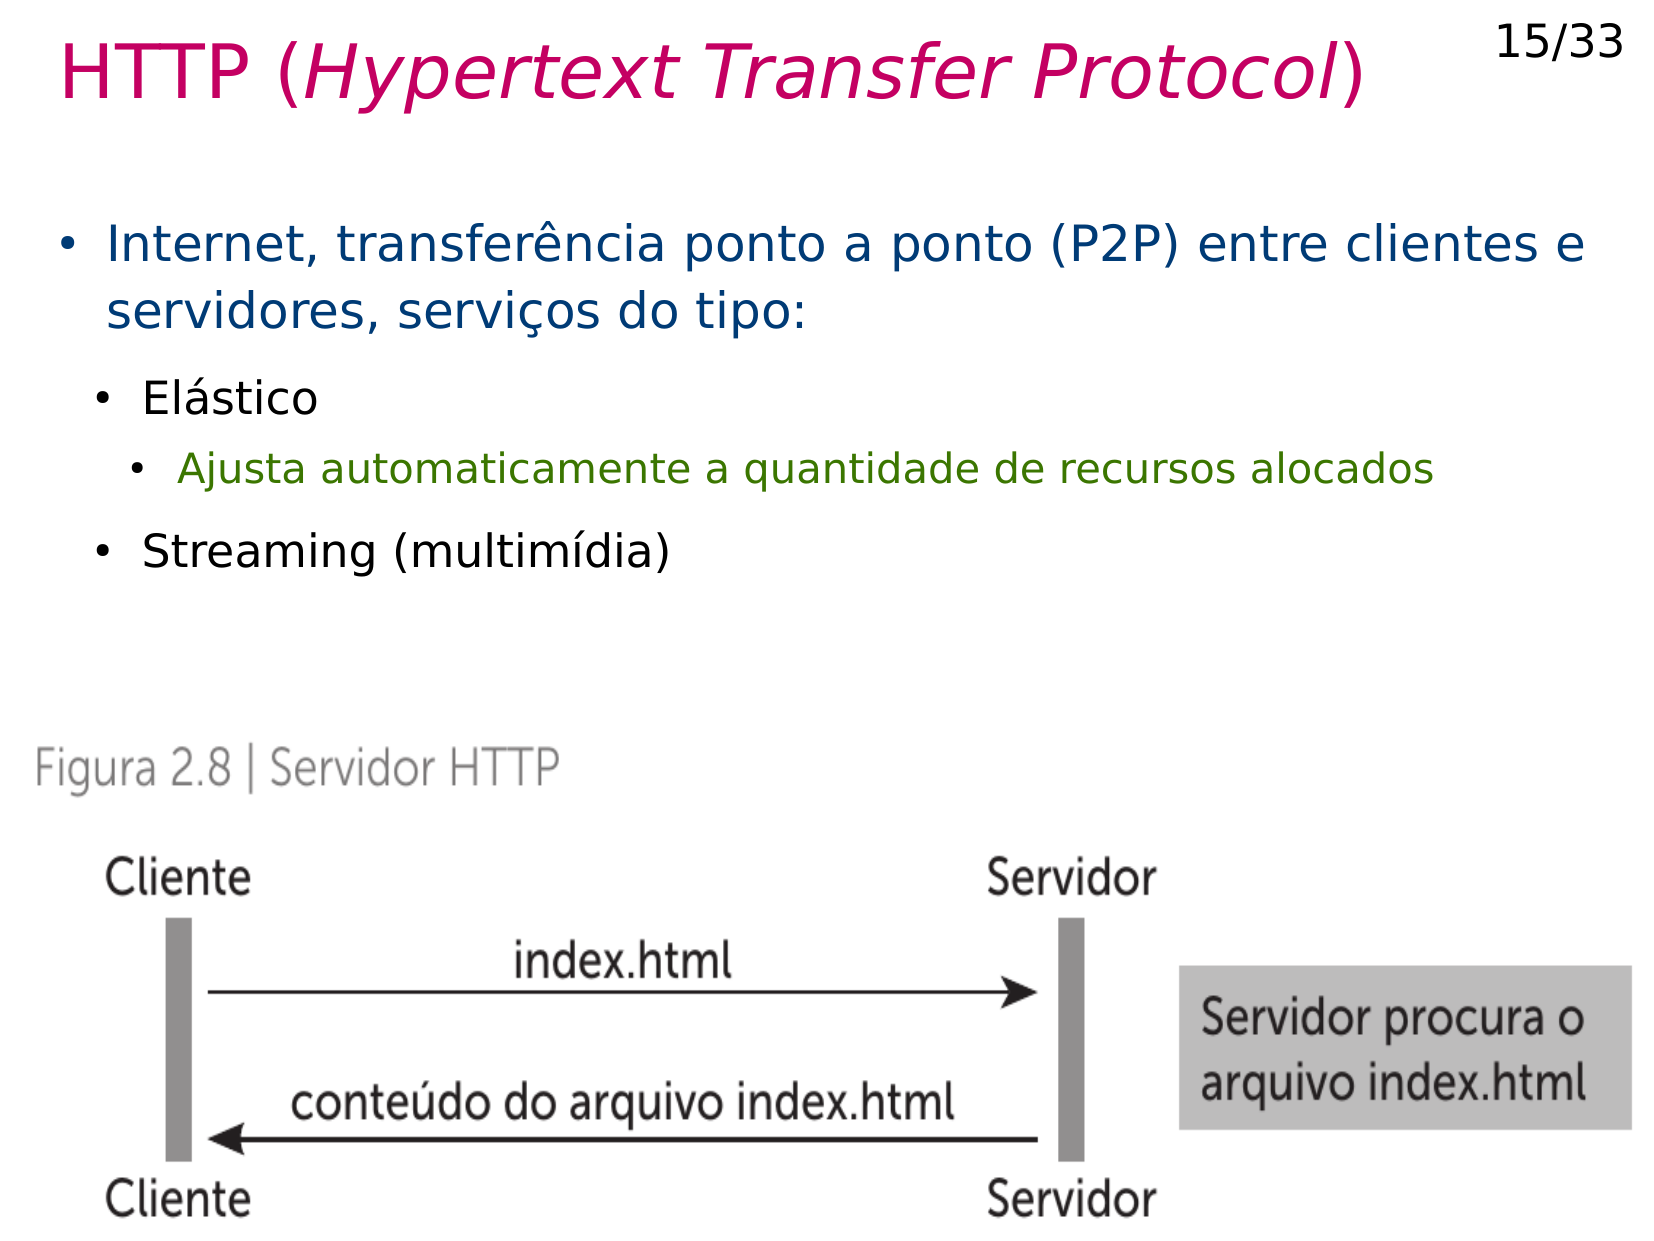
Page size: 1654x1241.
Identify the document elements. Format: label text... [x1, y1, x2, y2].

list Internet, transferência ponto a ponto (P2P) entre clientes e servidores, serviços do tipo: Elástico Ajusta automaticamente a quantidade de recursos alocados Streaming (multimídia) [59, 206, 1625, 738]
picture [29, 738, 1638, 1231]
title HTTP (Hypertext Transfer Protocol) [59, 29, 1625, 148]
